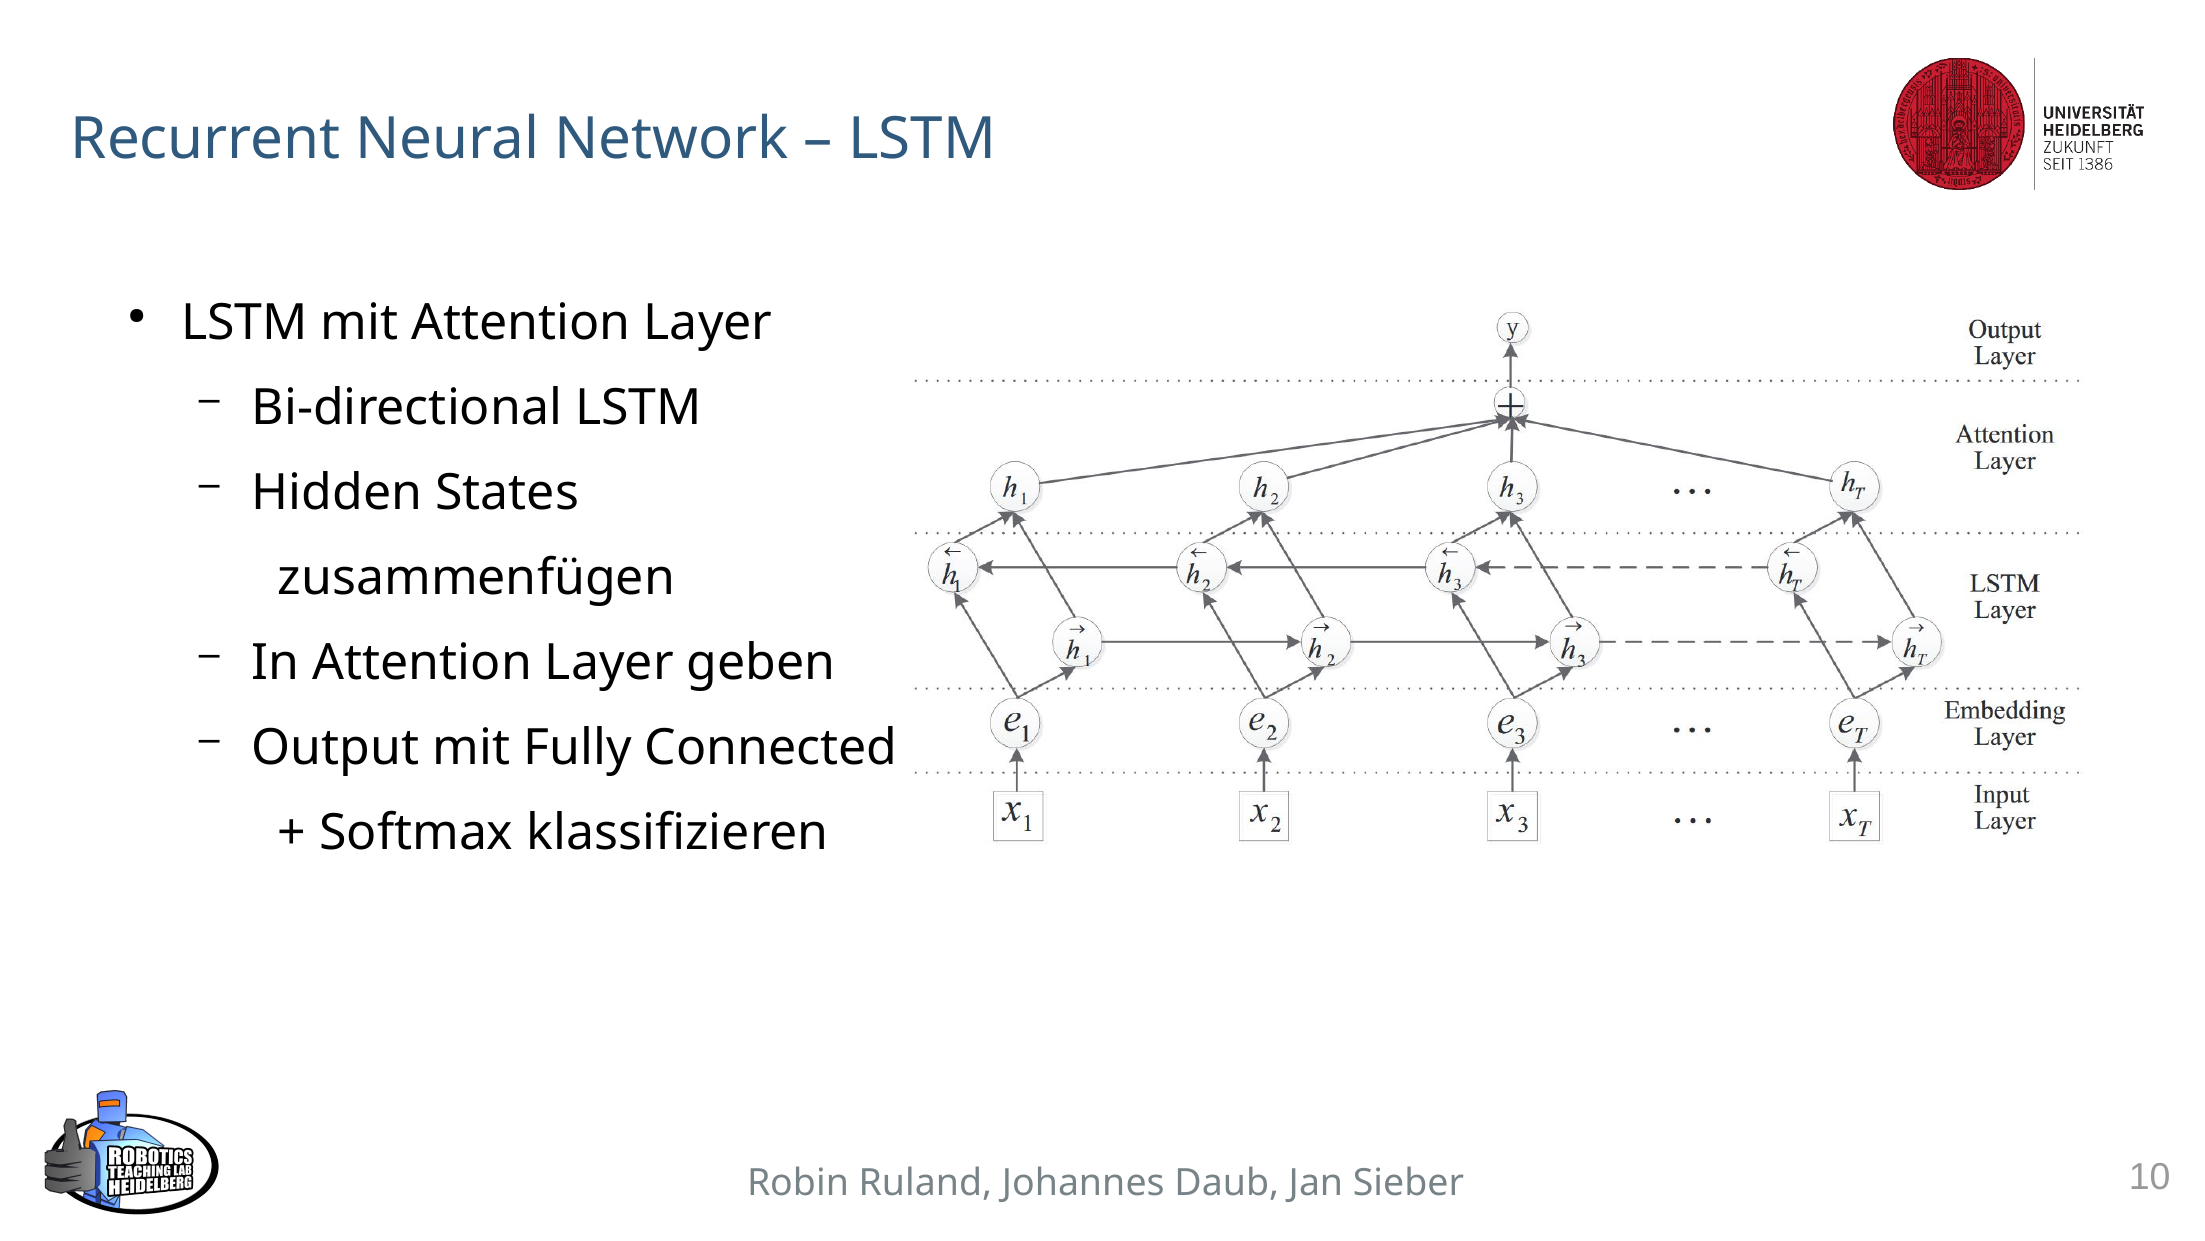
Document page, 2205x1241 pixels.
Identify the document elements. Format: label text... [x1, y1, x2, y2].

title Recurrent Neural Network – LSTM [70, 70, 2138, 201]
picture [905, 301, 2089, 866]
list LSTM mit Attention Layer Bi-directional LSTM Hidden States zusammenfügen In Attention Layer geben Output mit Fully Connected + Softmax klassifizieren [110, 290, 2095, 1010]
picture [44, 1090, 222, 1221]
picture [1893, 58, 2144, 190]
